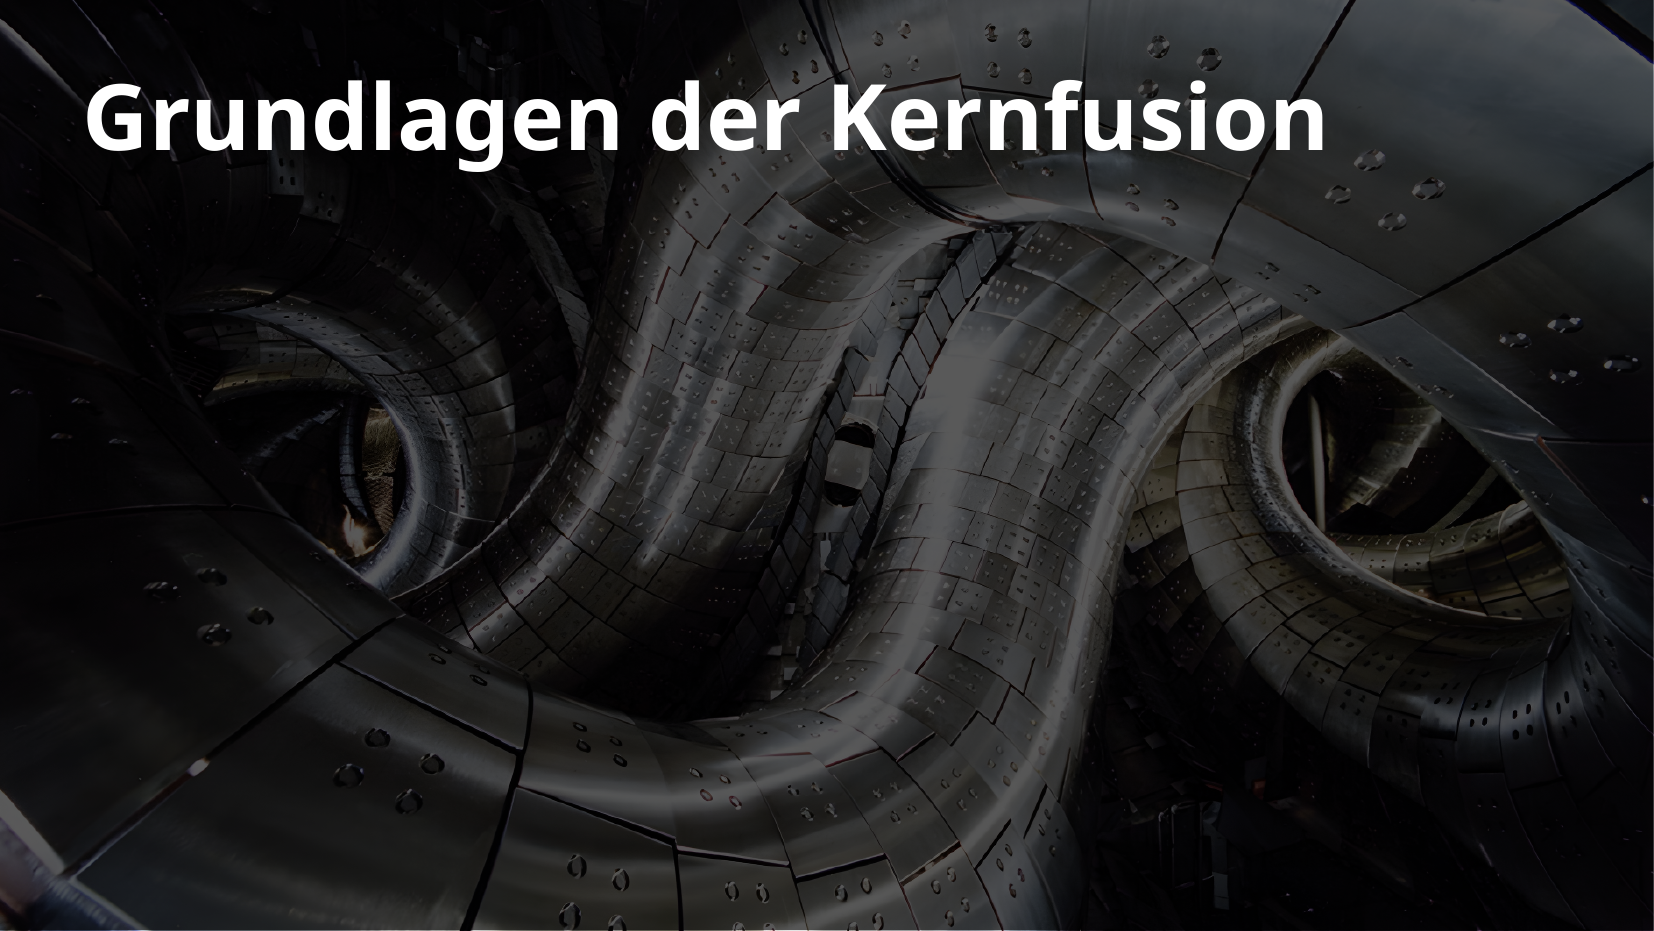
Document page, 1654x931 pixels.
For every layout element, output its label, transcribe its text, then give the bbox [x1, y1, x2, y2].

text_box [0, 0, 1654, 931]
title Grundlagen der Kernfusion [82, 37, 1571, 193]
